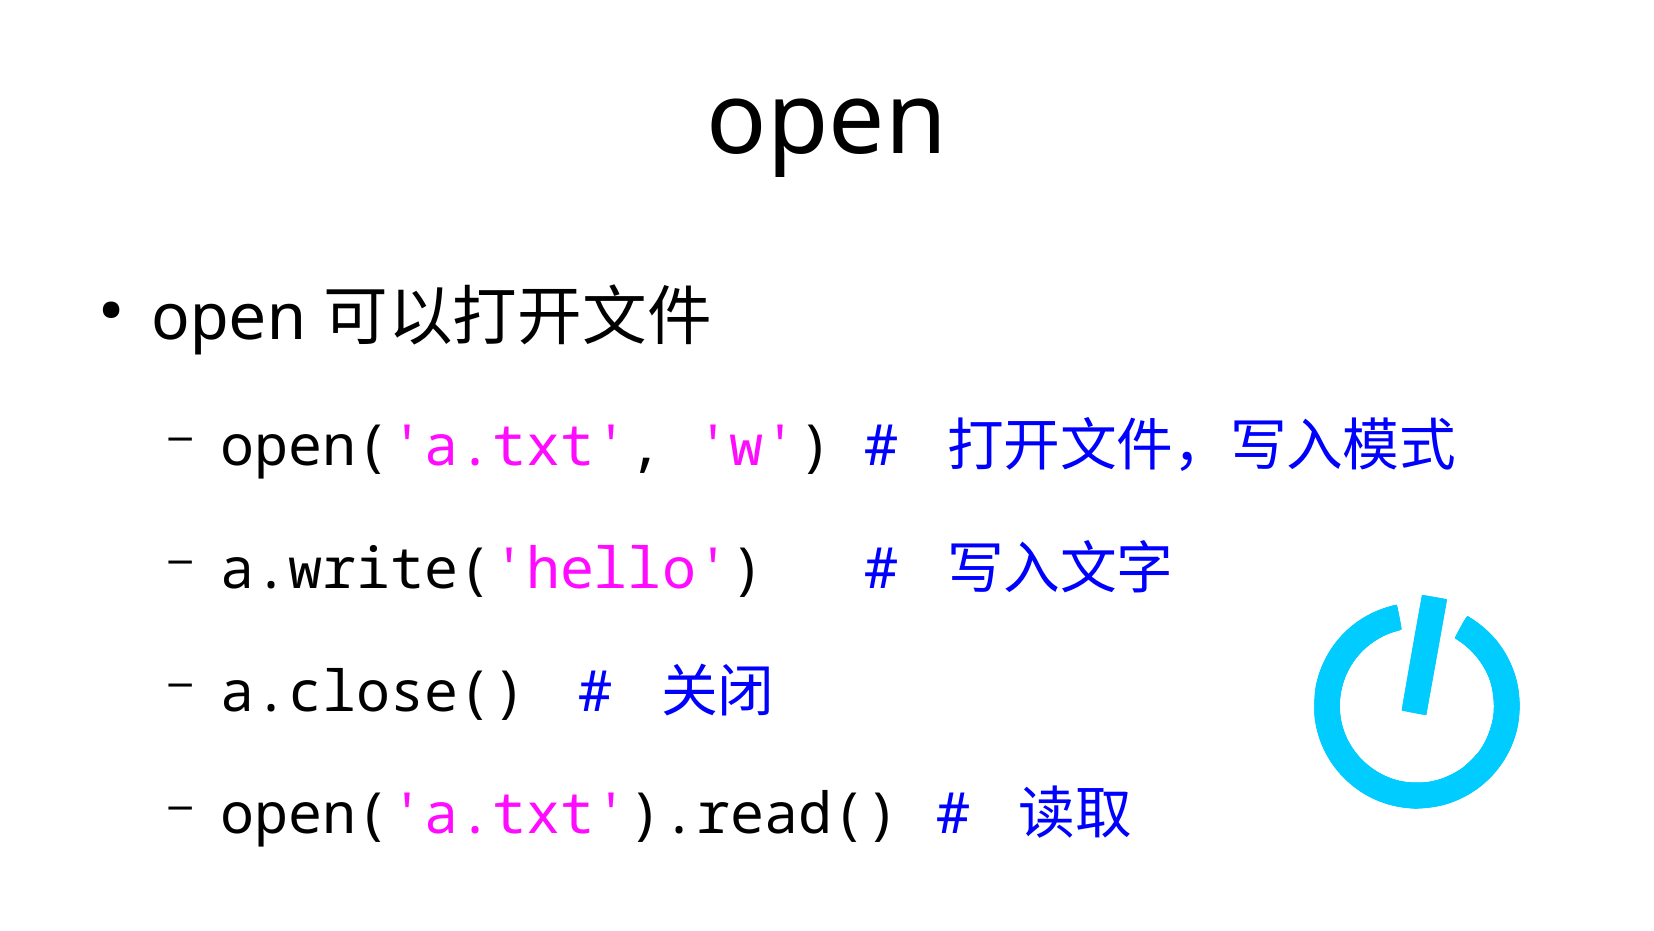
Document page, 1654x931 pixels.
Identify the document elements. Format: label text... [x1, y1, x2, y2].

list open可以打开文件 open('a.txt', 'w') # 打开文件，写入模式 a.write('hello') # 写入文字 a.close() # 关闭 open('a.txt').read() # 读取 [82, 217, 1571, 863]
title open [82, 37, 1571, 193]
